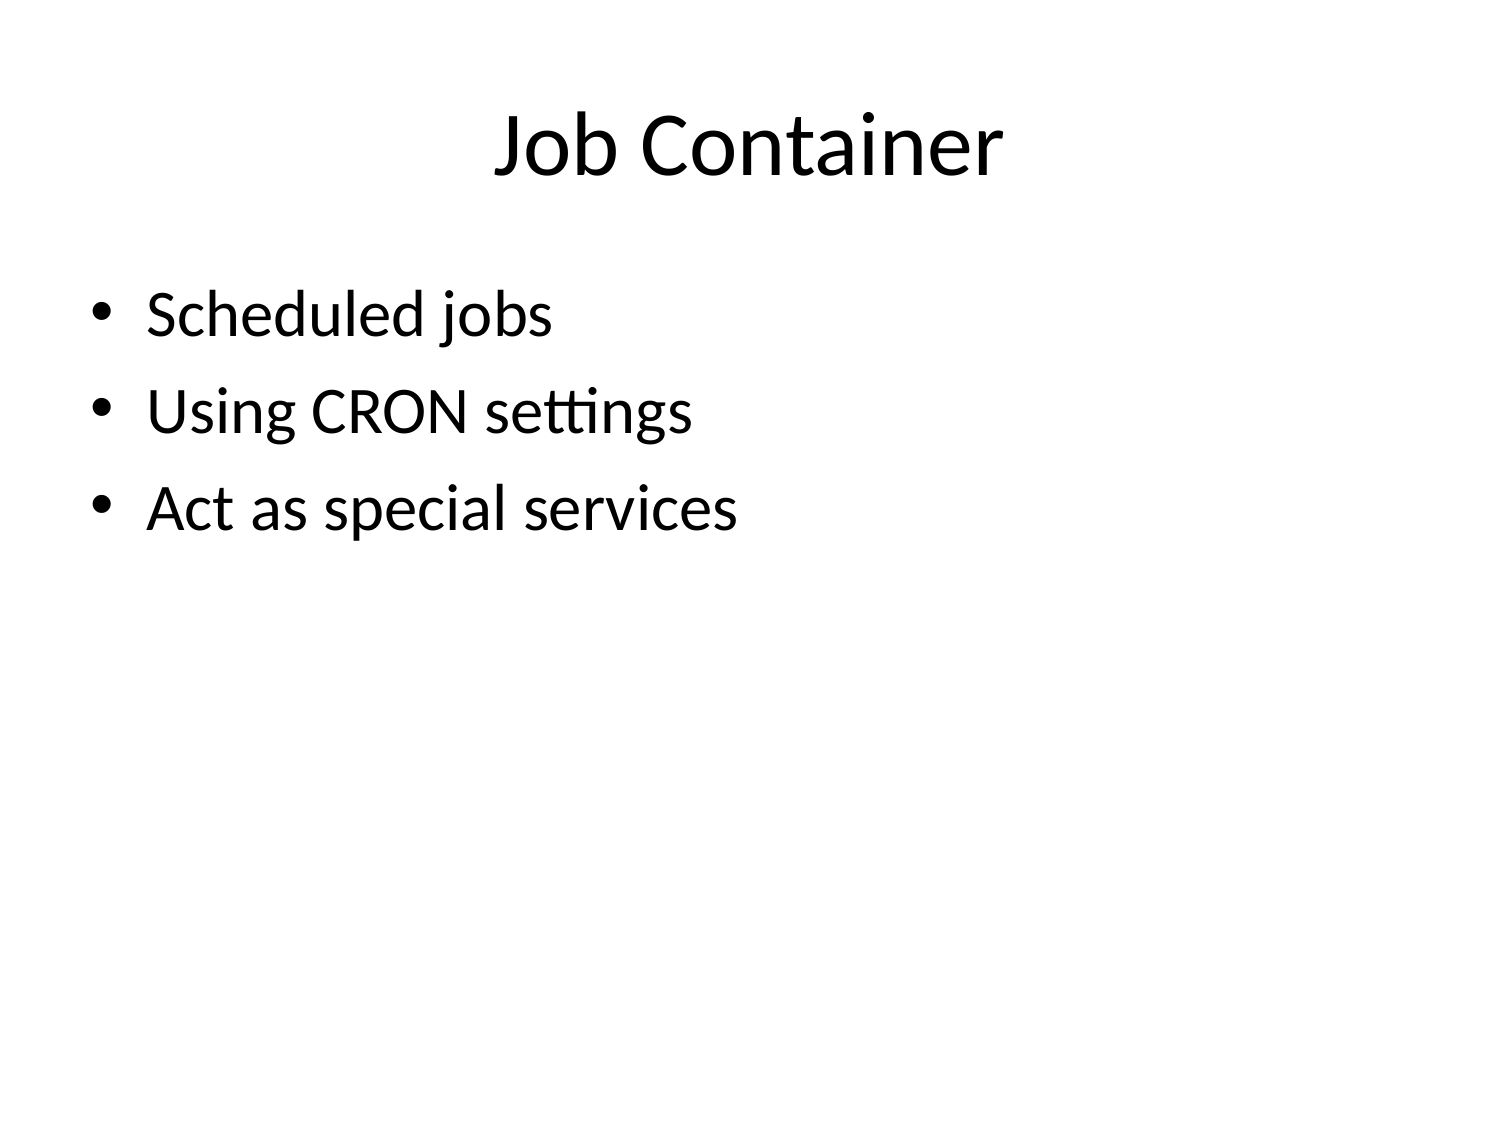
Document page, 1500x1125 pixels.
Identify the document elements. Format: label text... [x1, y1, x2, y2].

title Job Container [75, 45, 1426, 233]
list Scheduled jobs Using CRON settings Act as special services [75, 262, 1426, 1005]
